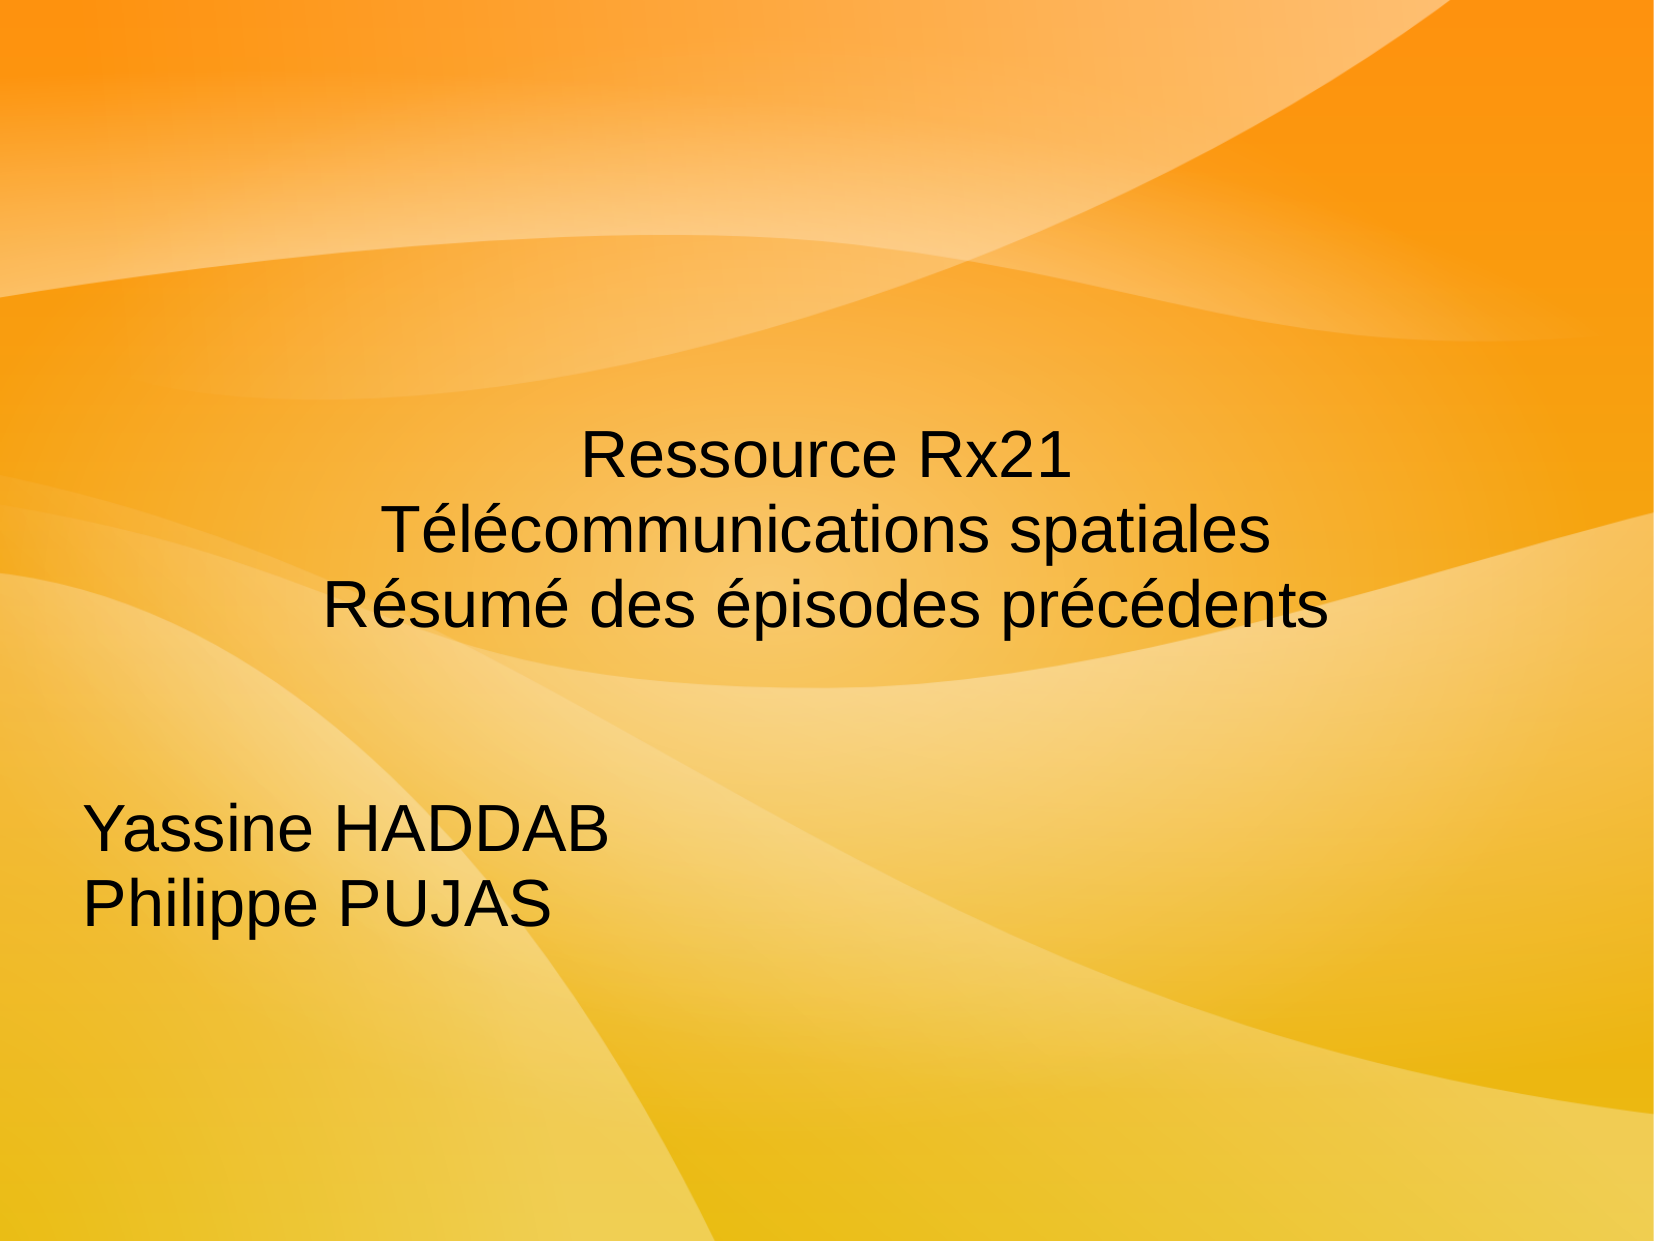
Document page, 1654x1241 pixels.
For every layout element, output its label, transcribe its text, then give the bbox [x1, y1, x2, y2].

subtitle Ressource Rx21 Télécommunications spatiales Résumé des épisodes précédents Yassine HADDAB Philippe PUJAS [82, 49, 1571, 1010]
picture [0, 0, 1654, 1241]
